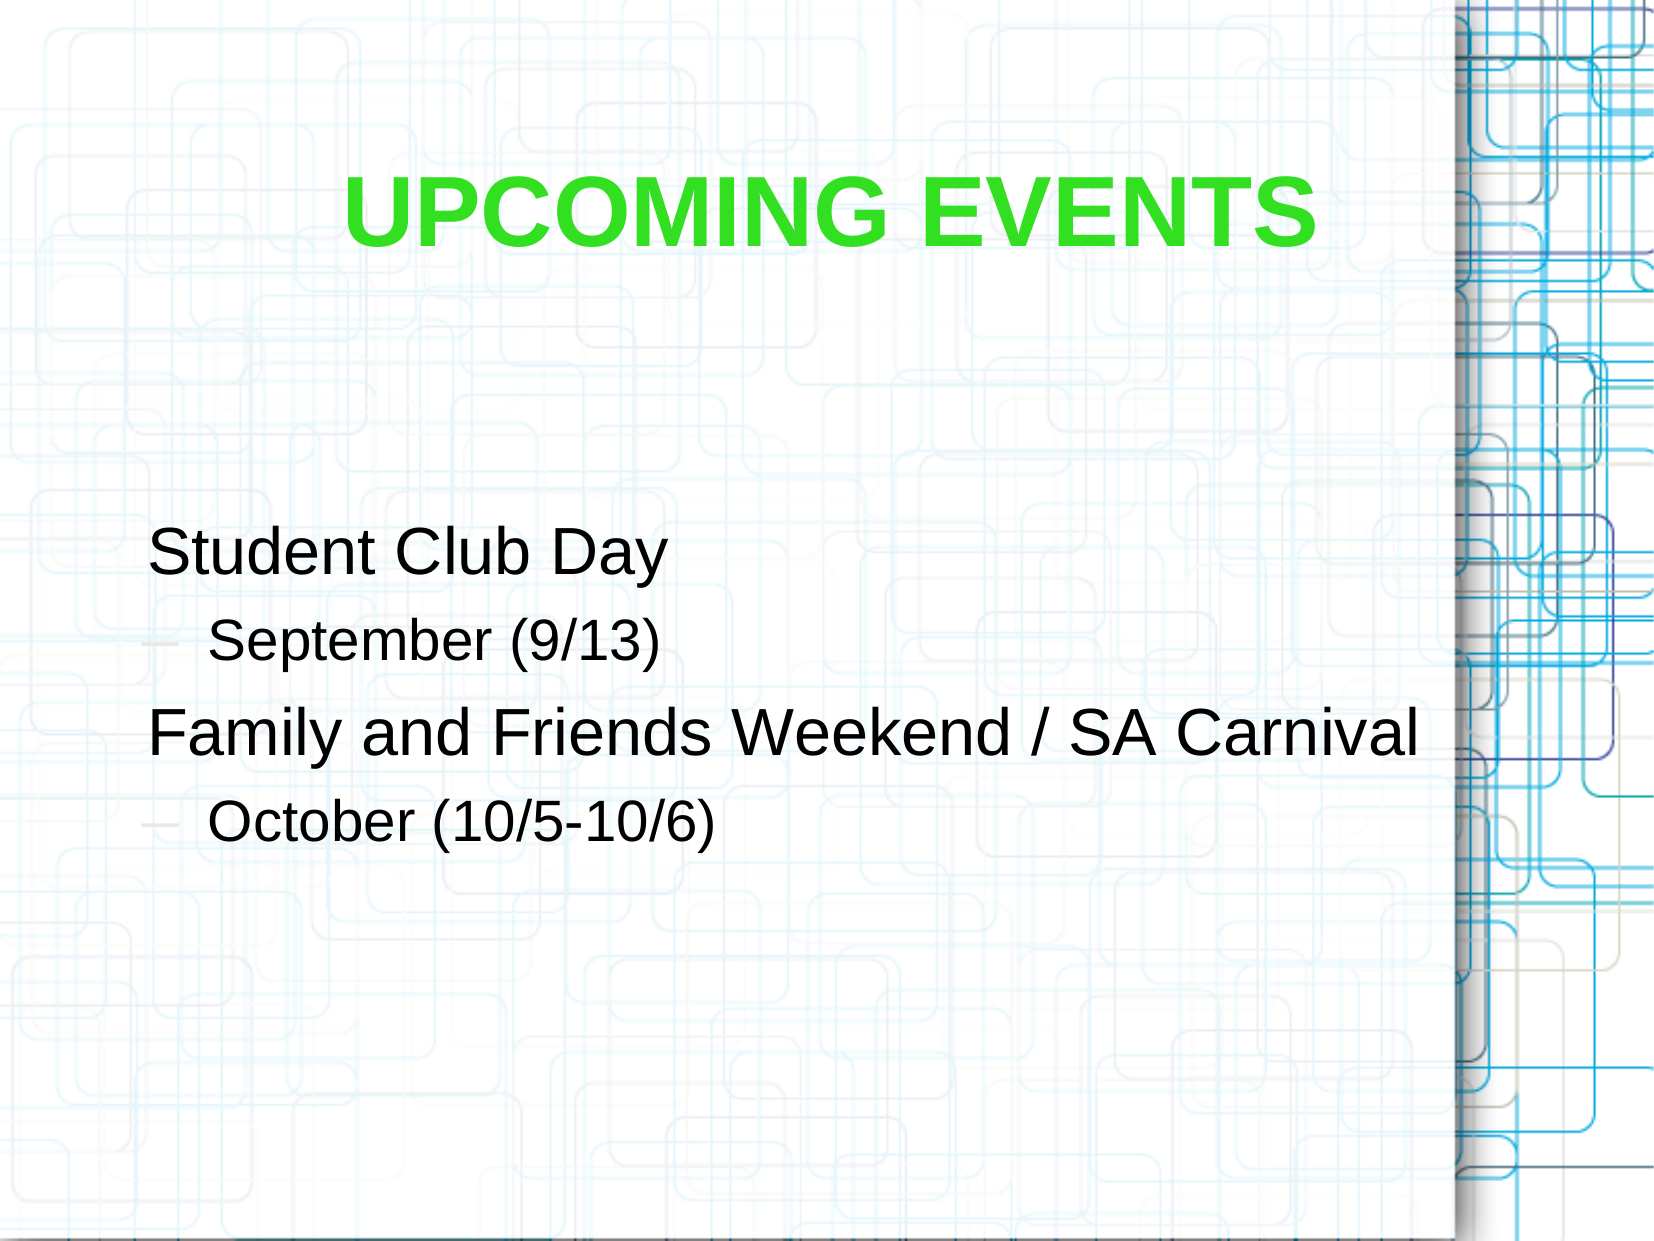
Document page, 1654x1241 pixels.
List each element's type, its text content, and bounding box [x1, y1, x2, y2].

list Student Club Day September (9/13) Family and Friends Weekend / SA Carnival October (10/5-10/6) [76, 289, 1530, 1241]
picture [0, 0, 1654, 1241]
title UPCOMING EVENTS [123, 96, 1530, 289]
